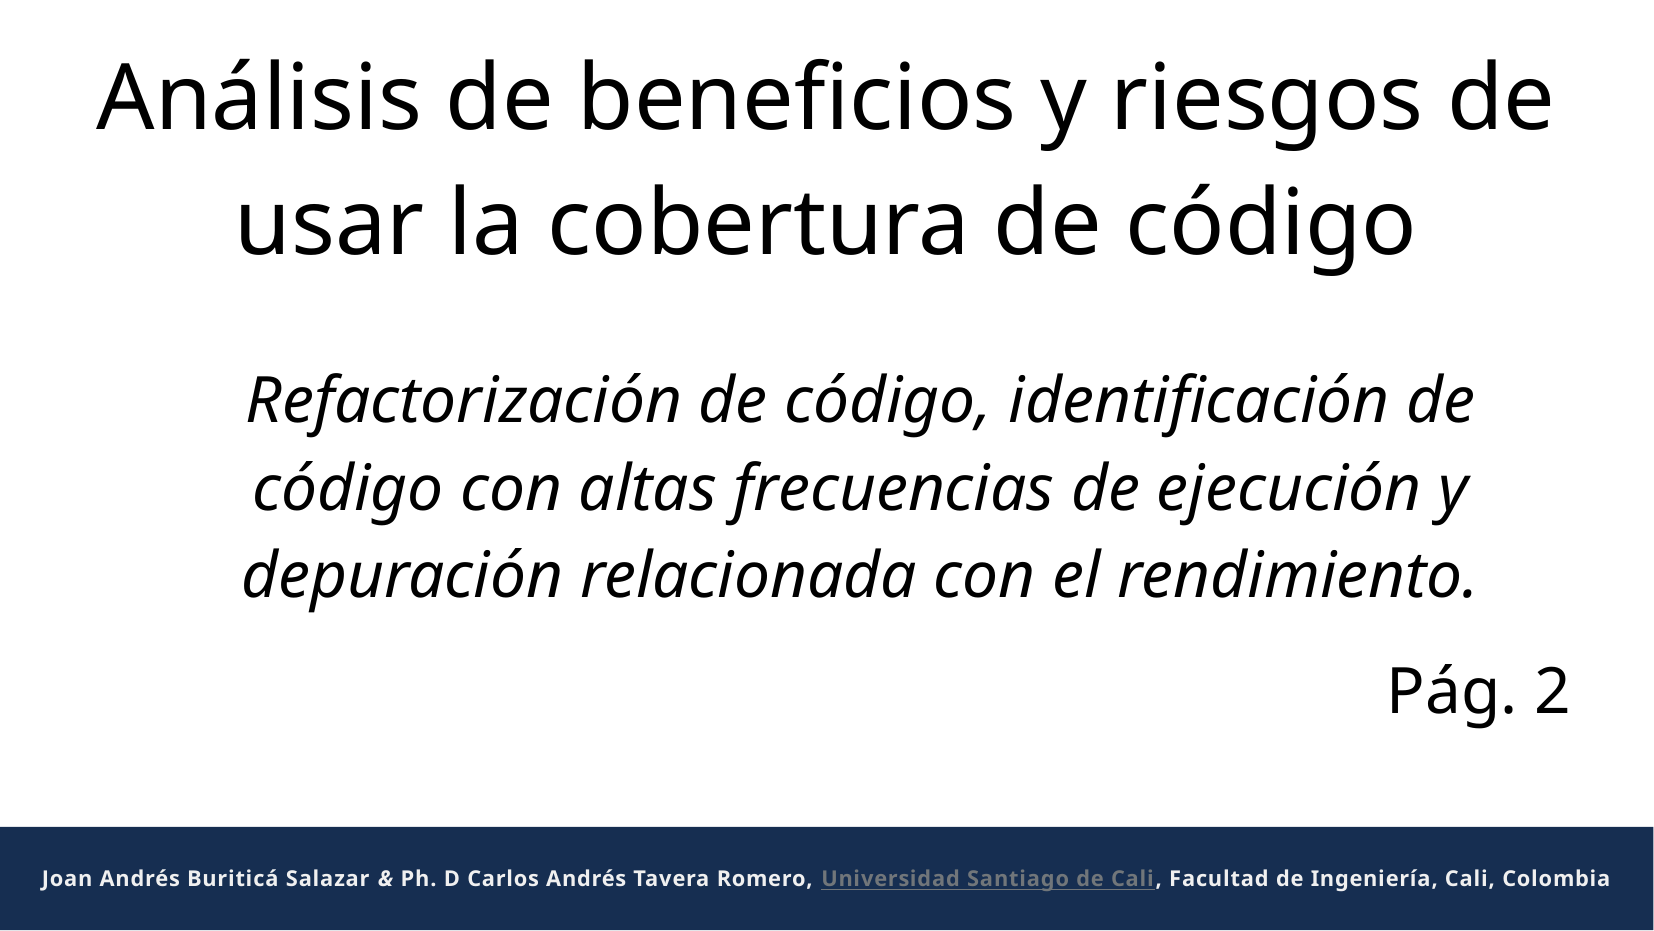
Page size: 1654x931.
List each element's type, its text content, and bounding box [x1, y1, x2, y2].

title Análisis de beneficios y riesgos de usar la cobertura de código [82, 18, 1571, 294]
list Refactorización de código, identificación de código con altas frecuencias de ejecución y depuración relacionada con el rendimiento. Pág. 2 [82, 354, 1571, 734]
